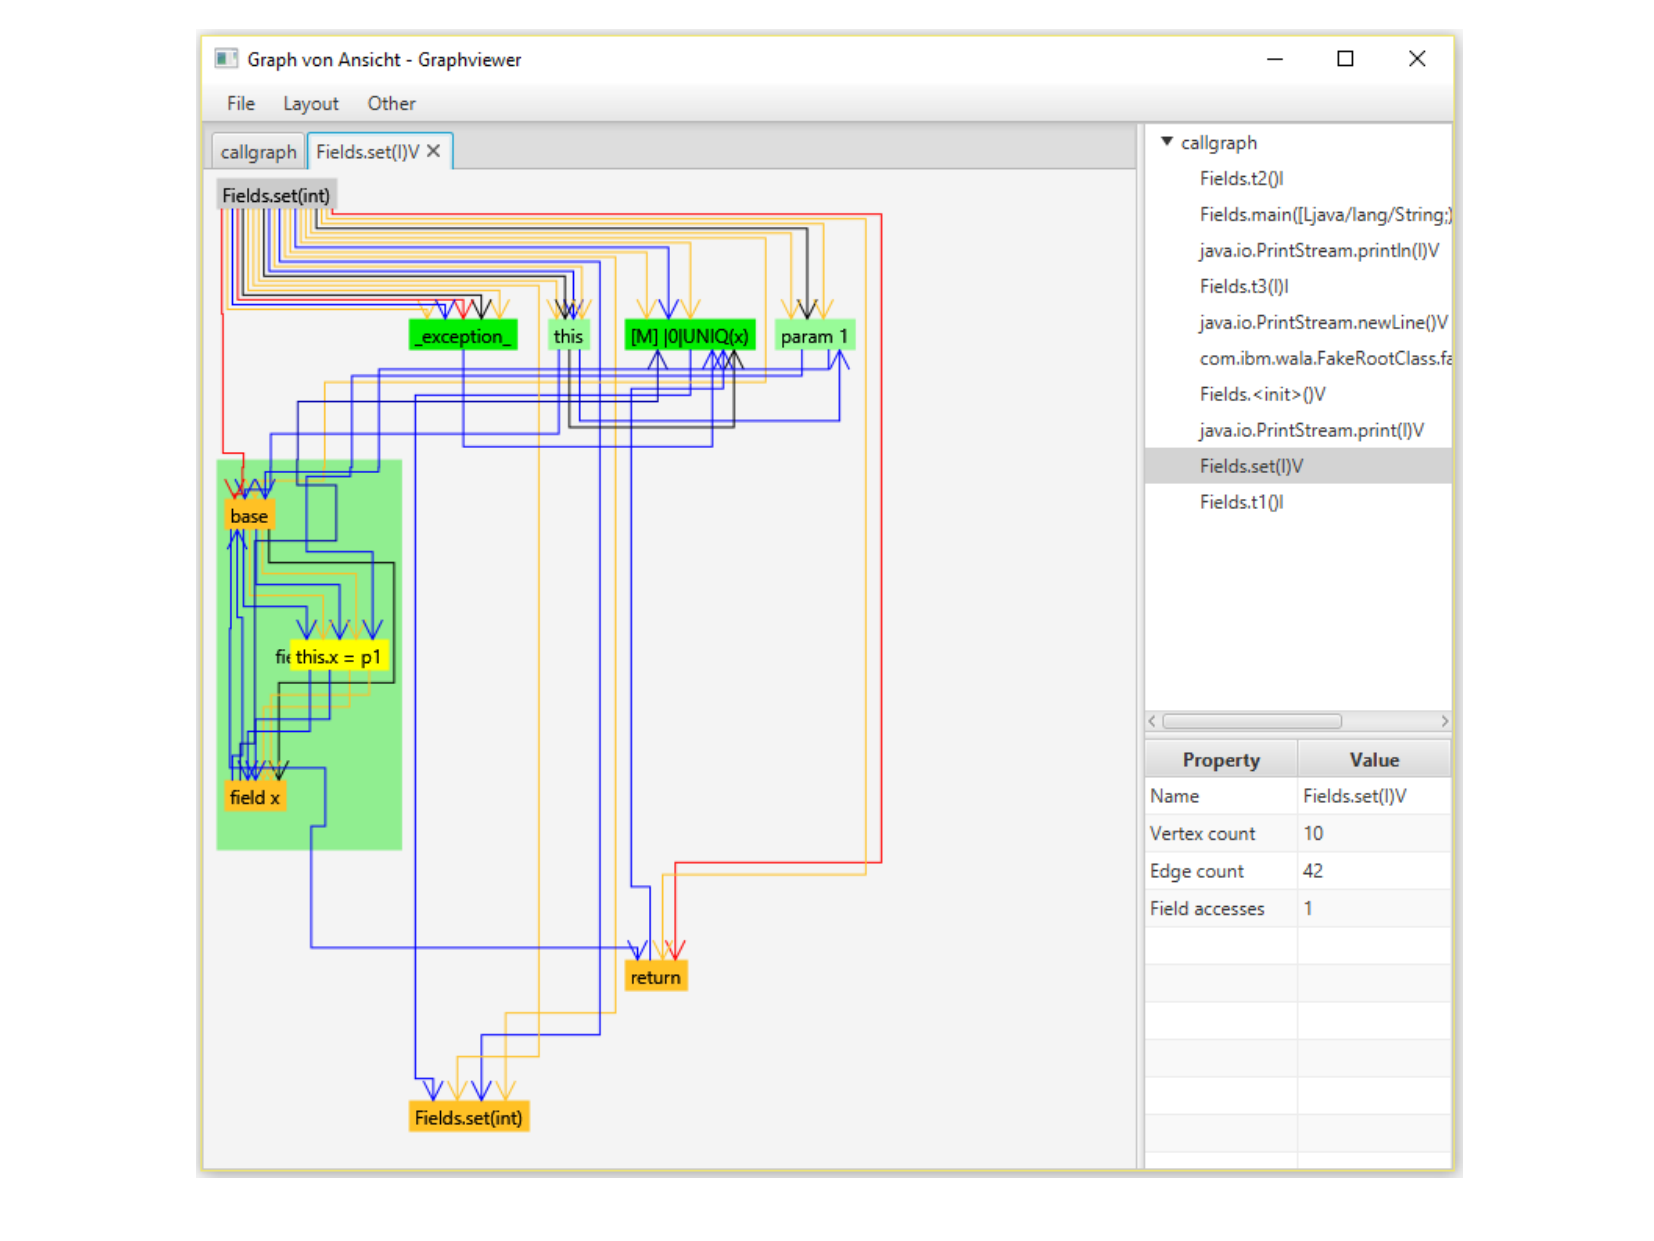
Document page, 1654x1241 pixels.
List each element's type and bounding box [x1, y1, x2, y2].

picture [196, 29, 1463, 1179]
